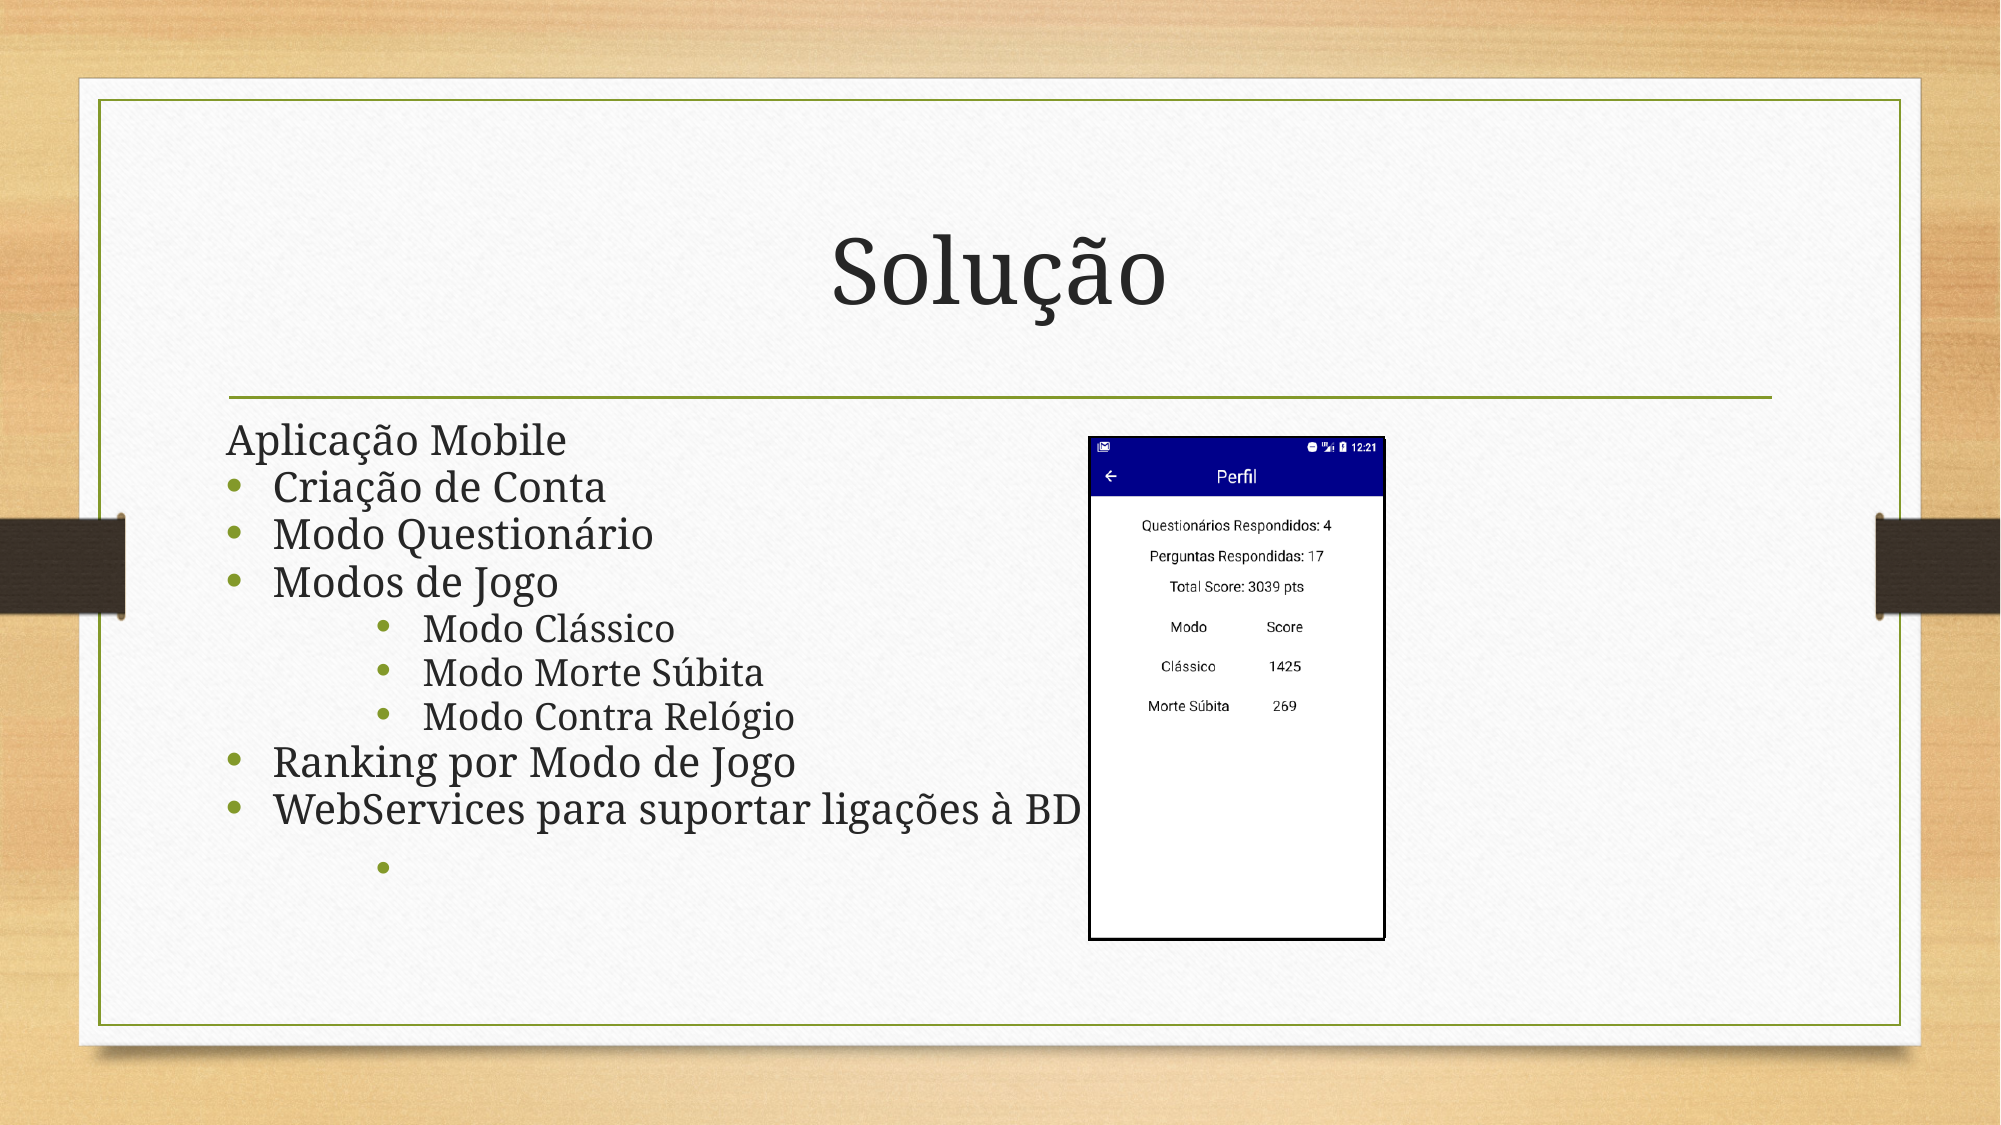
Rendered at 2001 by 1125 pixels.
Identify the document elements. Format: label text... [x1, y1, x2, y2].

picture [1090, 438, 1384, 939]
title Solução [212, 161, 1788, 376]
list Aplicação Mobile Criação de Conta Modo Questionário Modos de Jogo Modo Clássico Modo Morte Súbita Modo Contra Relógio Ranking por Modo de Jogo WebServices para suportar ligações à BD [210, 419, 1786, 964]
